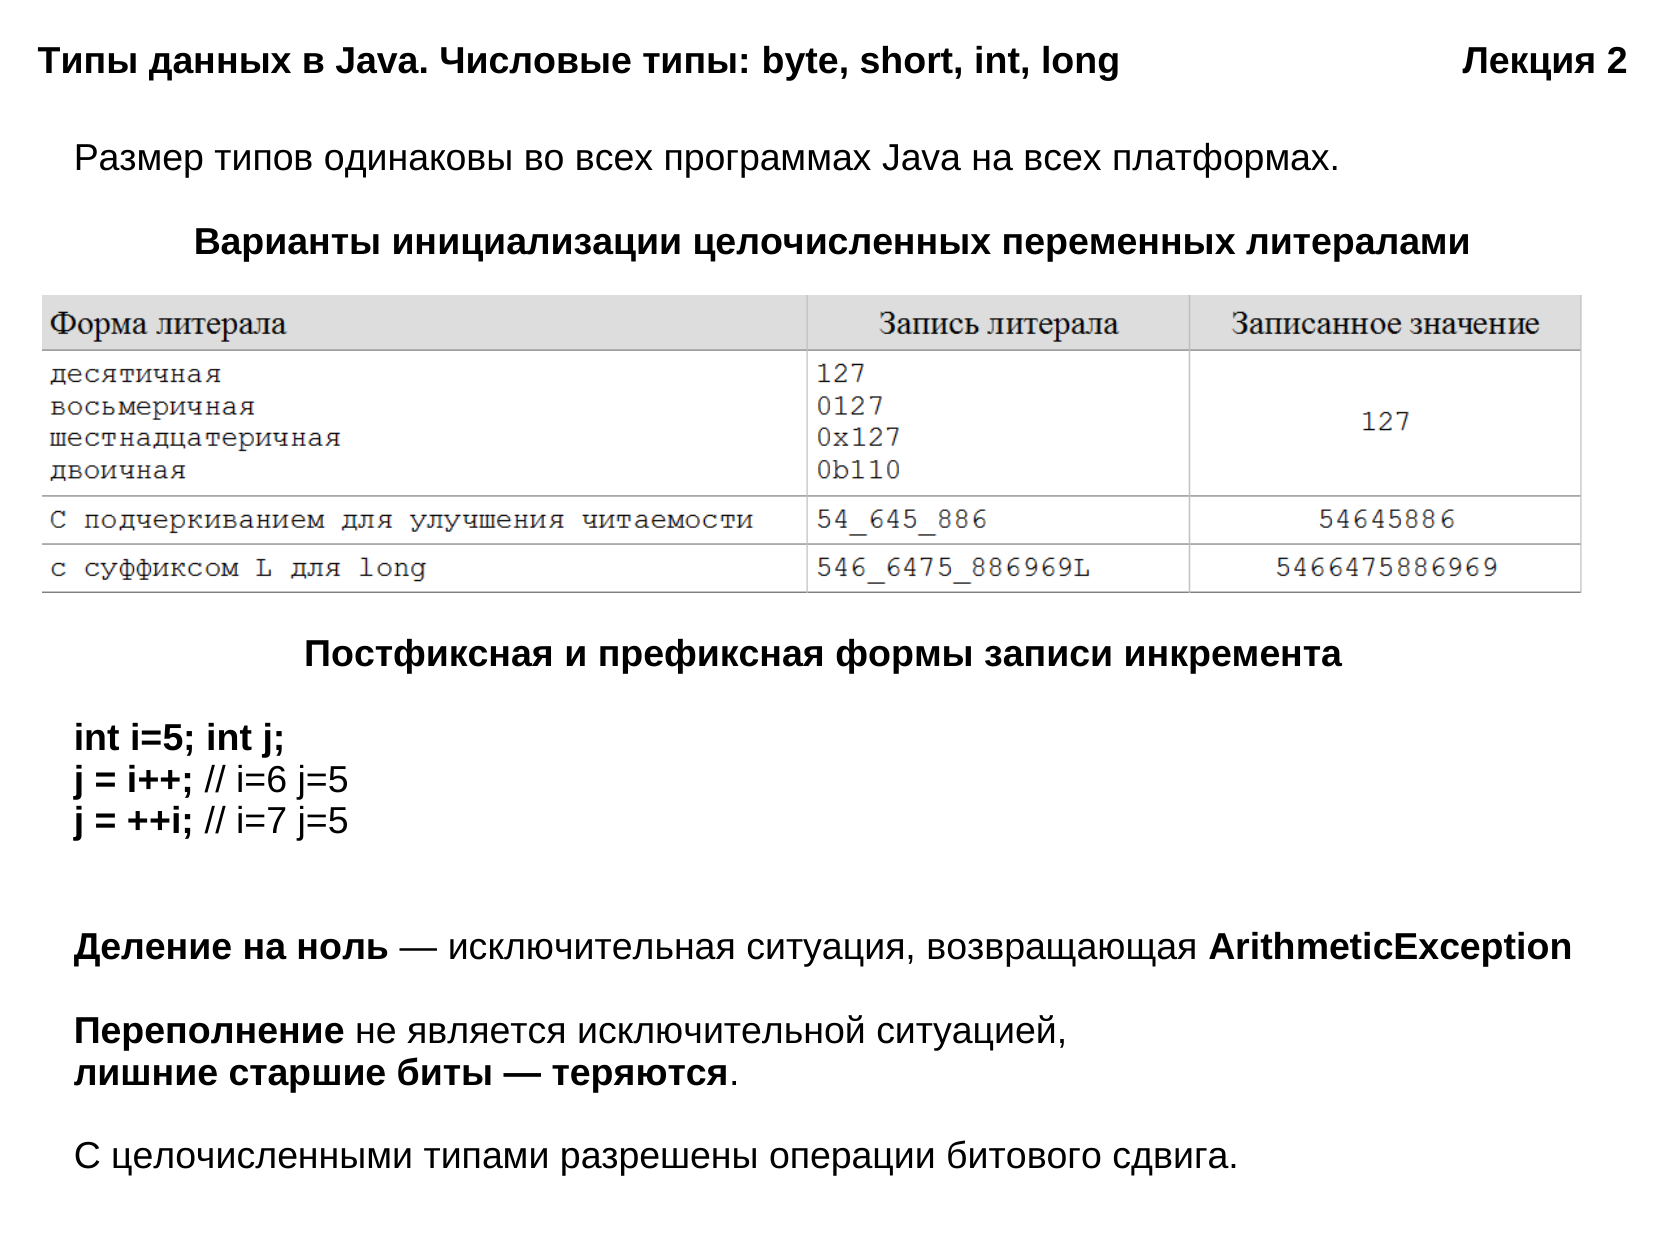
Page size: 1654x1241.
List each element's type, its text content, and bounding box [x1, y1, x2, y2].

text_box Типы данных в Java. Числовые типы: byte, short, int, long Лекция 2 [35, 24, 1630, 96]
picture [42, 295, 1583, 593]
text_box Постфиксная и префиксная формы записи инкремента int i=5; int j; j = i++; // i=6 j=5 j = ++i; // i=7 j=5 Деление на ноль — исключительная ситуация, возвращающая ArithmeticException Переполнение не является исключительной ситуацией, лишние старшие биты — теряются. С целочисленными типами разрешены операции битового сдвига. [59, 625, 1595, 1185]
text_box Размер типов одинаковы во всех программах Java на всех платформах. Варианты инициализации целочисленных переменных литералами [59, 129, 1607, 319]
